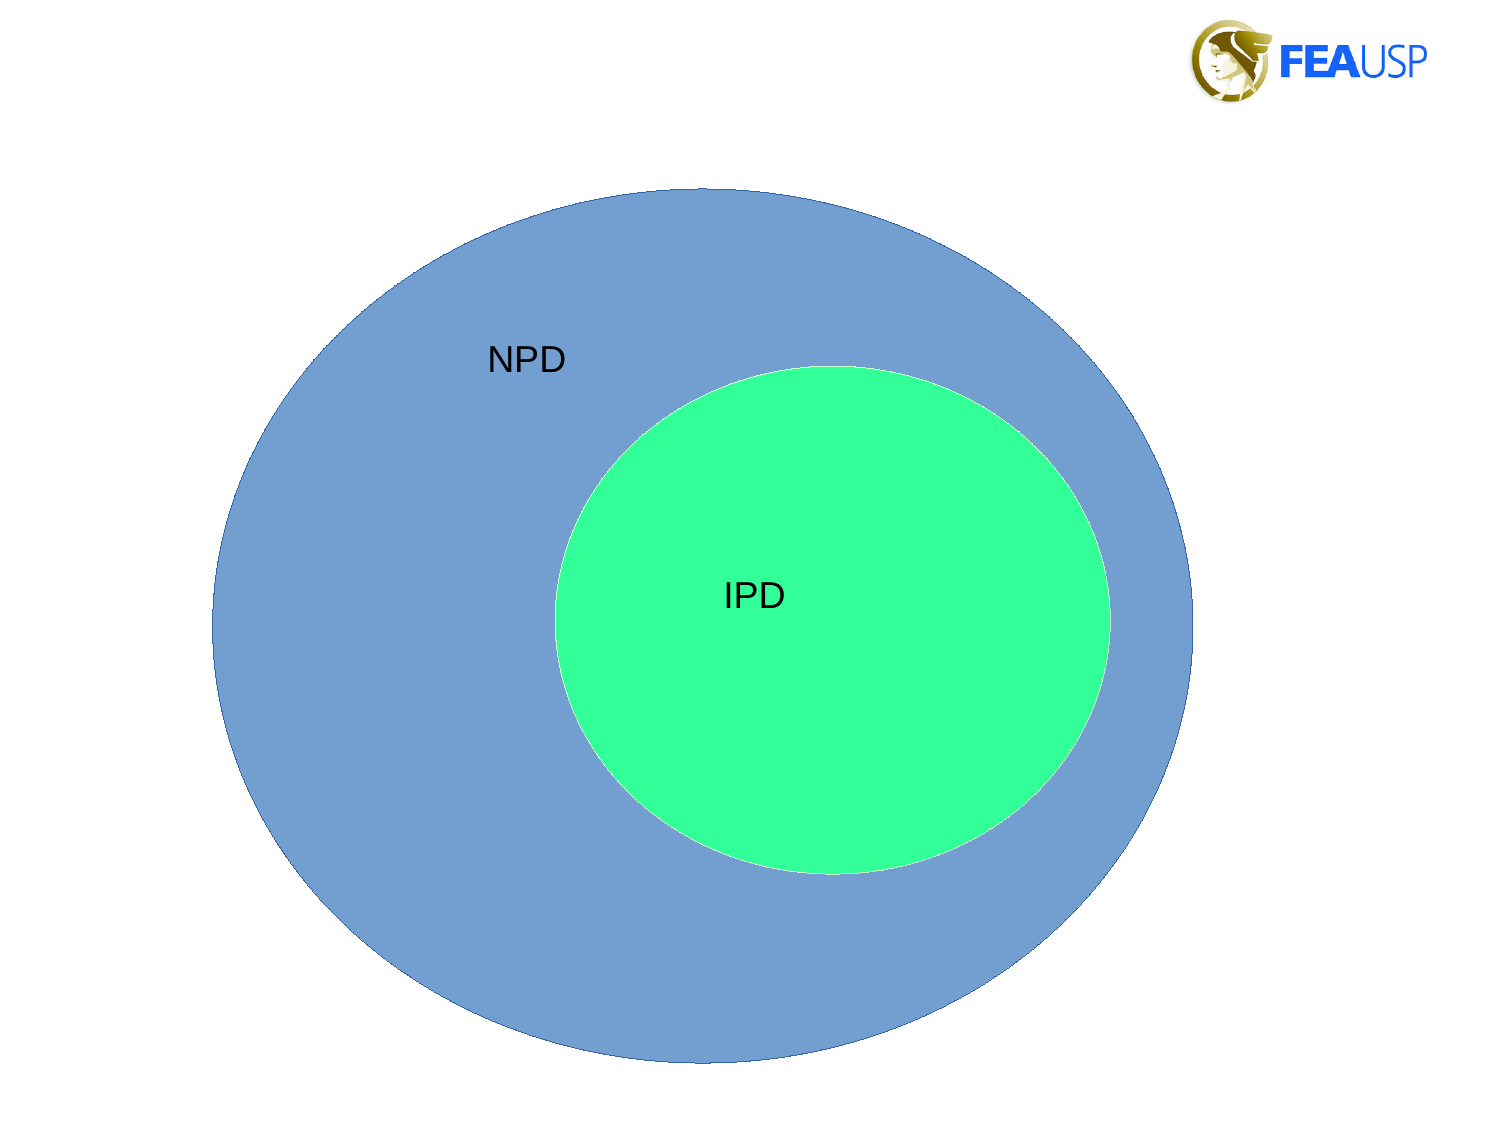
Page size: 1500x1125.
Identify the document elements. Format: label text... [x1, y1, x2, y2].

text_box [212, 188, 1193, 1064]
text_box IPD [708, 566, 801, 624]
picture [1187, 19, 1427, 105]
text_box NPD [472, 330, 582, 388]
